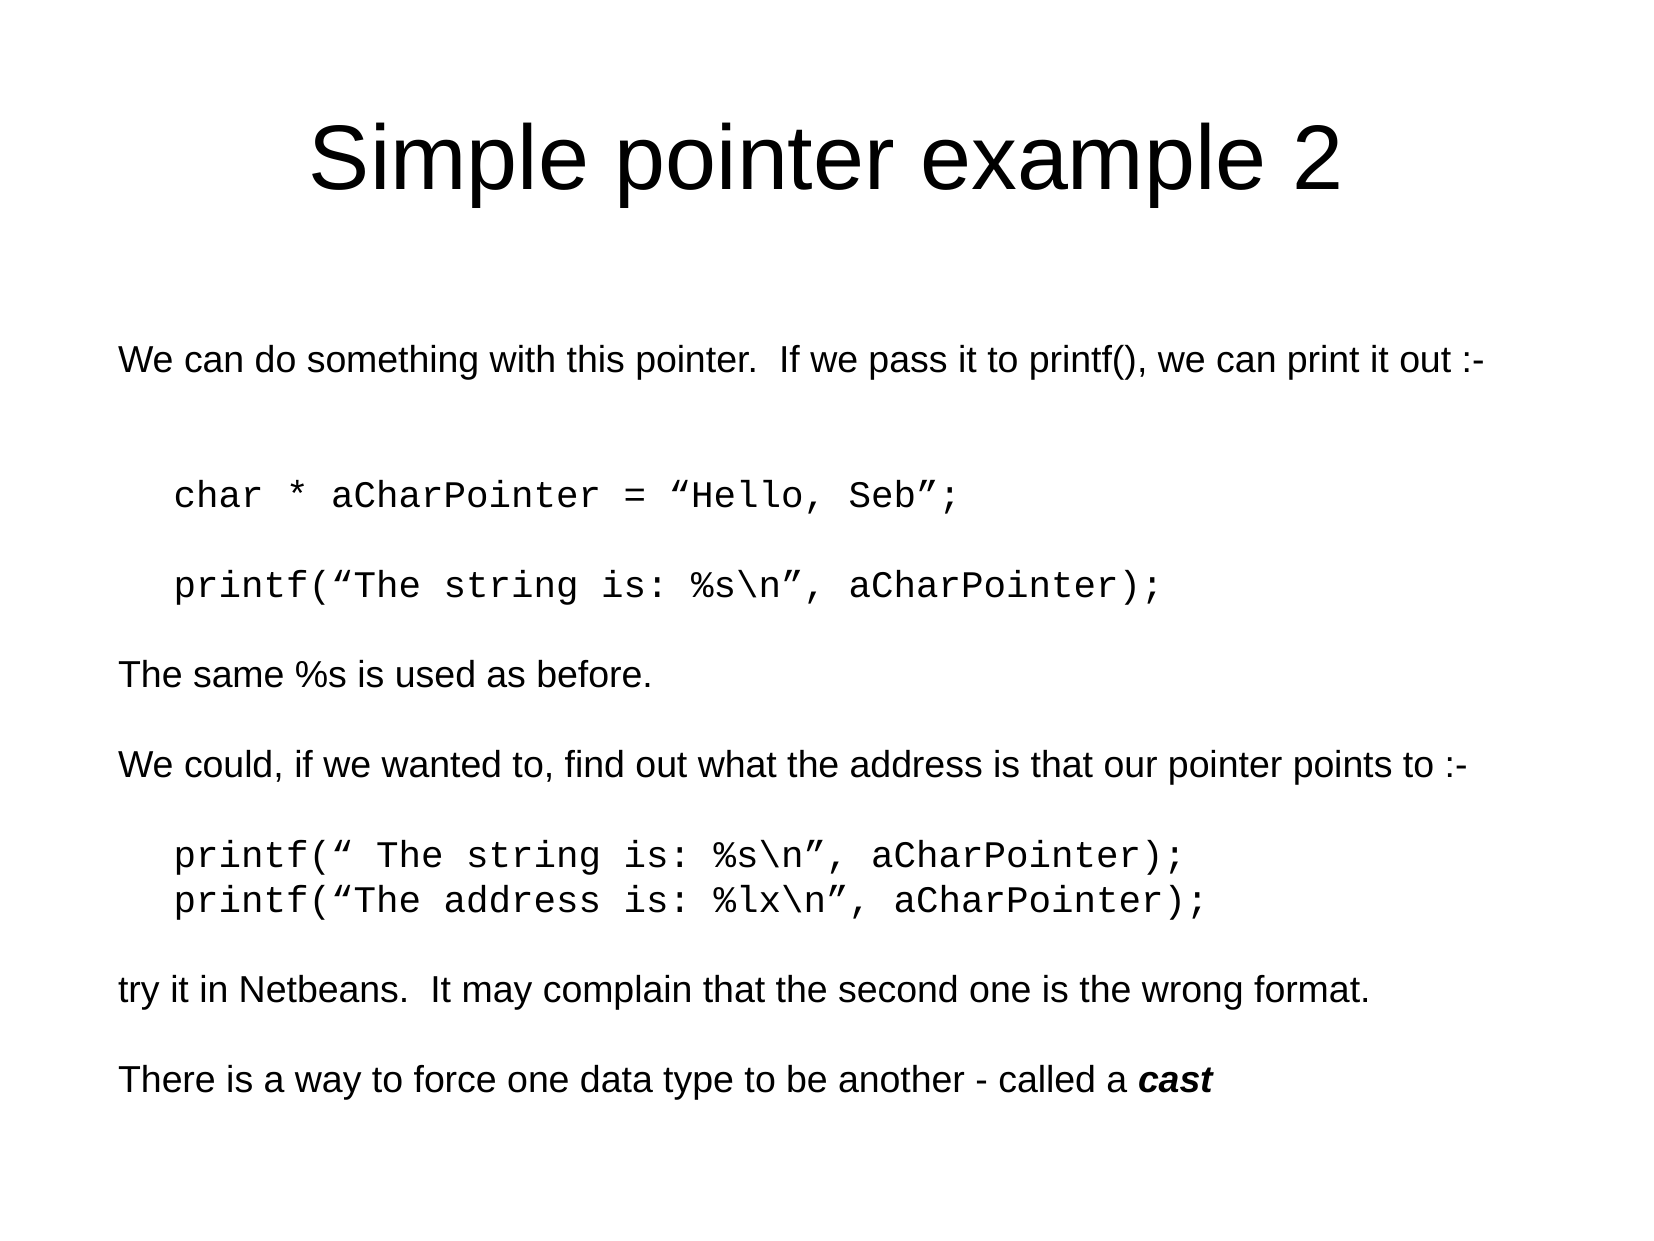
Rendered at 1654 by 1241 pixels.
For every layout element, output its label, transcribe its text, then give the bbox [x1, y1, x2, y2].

title Simple pointer example 2 [82, 49, 1571, 257]
subtitle We can do something with this pointer. If we pass it to printf(), we can print it out :- char * aCharPointer = “Hello, Seb”; printf(“The string is: %s\n”, aCharPointer); The same %s is used as before. We could, if we wanted to, find out what the address is that our pointer points to :- printf(“ The string is: %s\n”, aCharPointer); printf(“The address is: %lx\n”, aCharPointer); try it in Netbeans. It may complain that the second one is the wrong format. There is a way to force one data type to be another - called a cast [118, 290, 1538, 1152]
